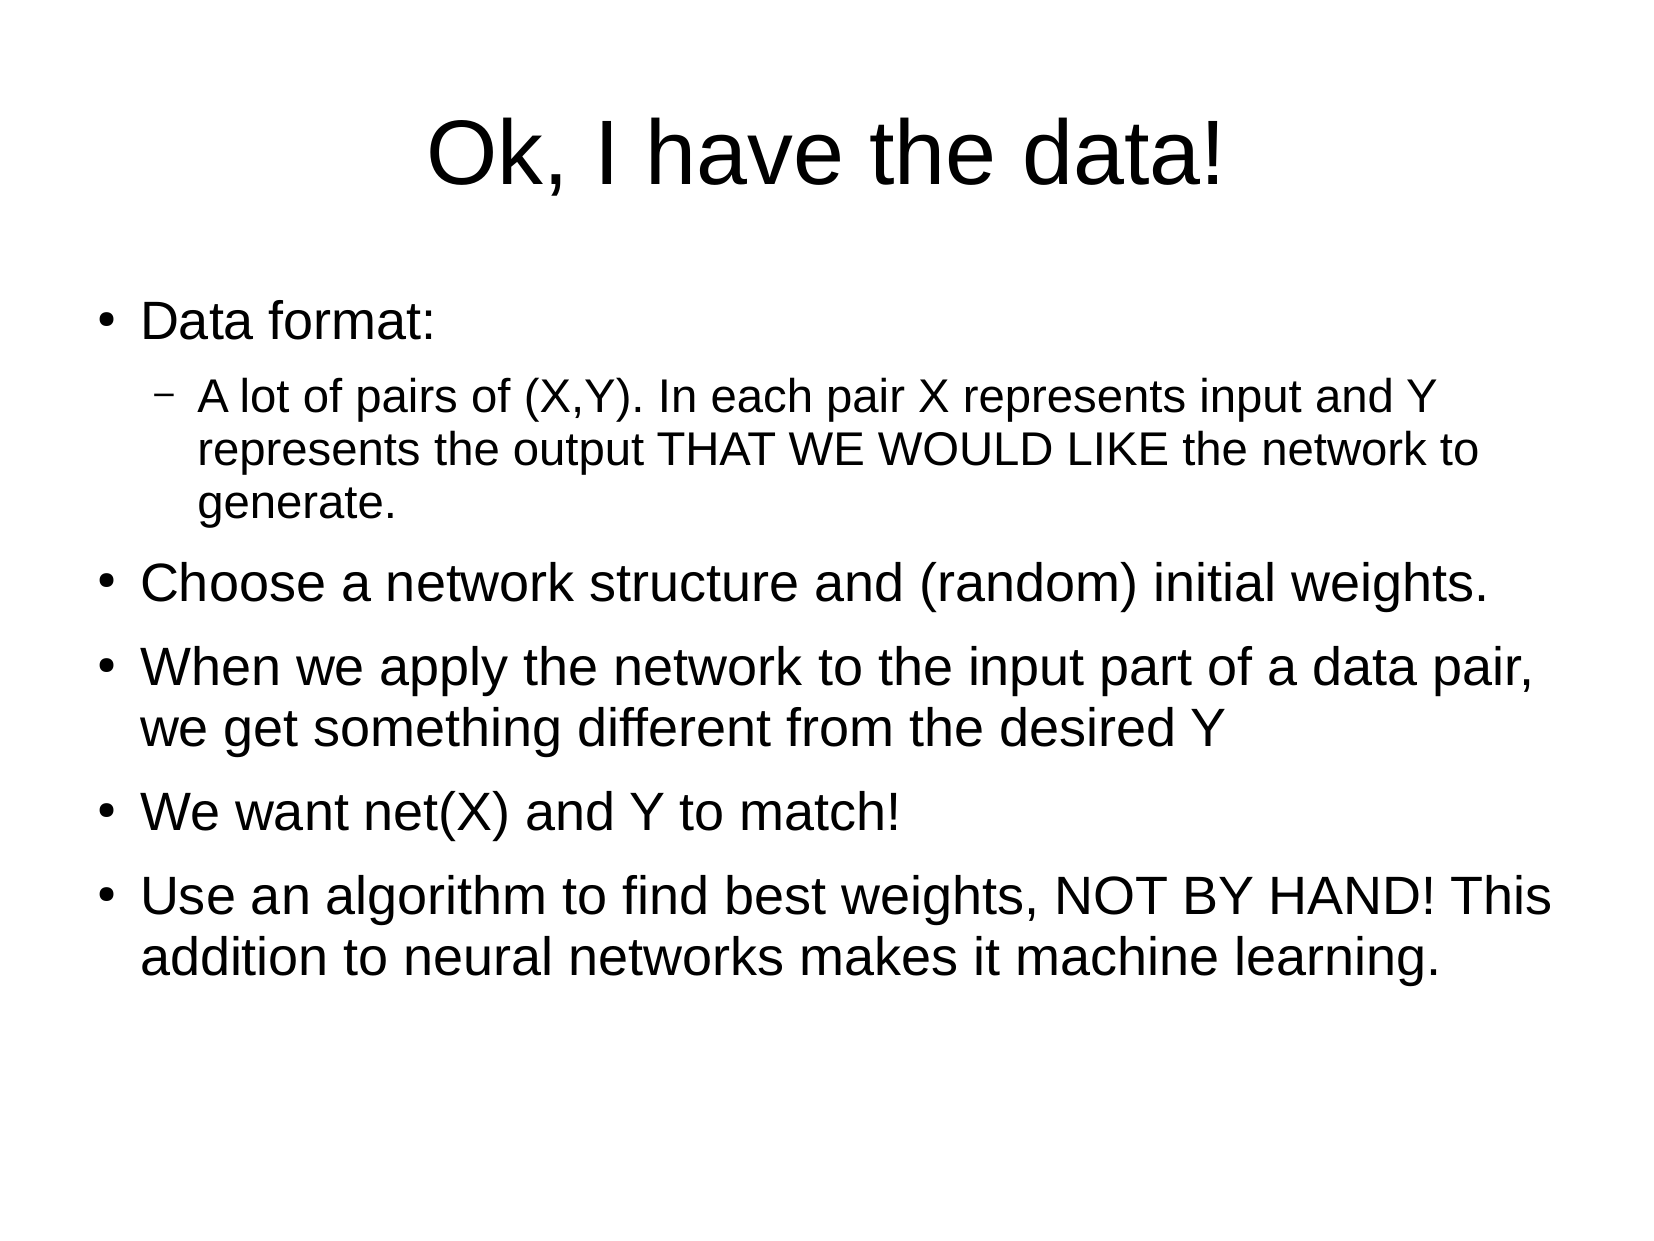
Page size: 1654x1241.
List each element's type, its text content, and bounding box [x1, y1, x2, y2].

list Data format: A lot of pairs of (X,Y). In each pair X represents input and Y represents the output THAT WE WOULD LIKE the network to generate. Choose a network structure and (random) initial weights. When we apply the network to the input part of a data pair, we get something different from the desired Y We want net(X) and Y to match! Use an algorithm to find best weights, NOT BY HAND! This addition to neural networks makes it machine learning. [82, 290, 1571, 1010]
title Ok, I have the data! [82, 49, 1571, 257]
